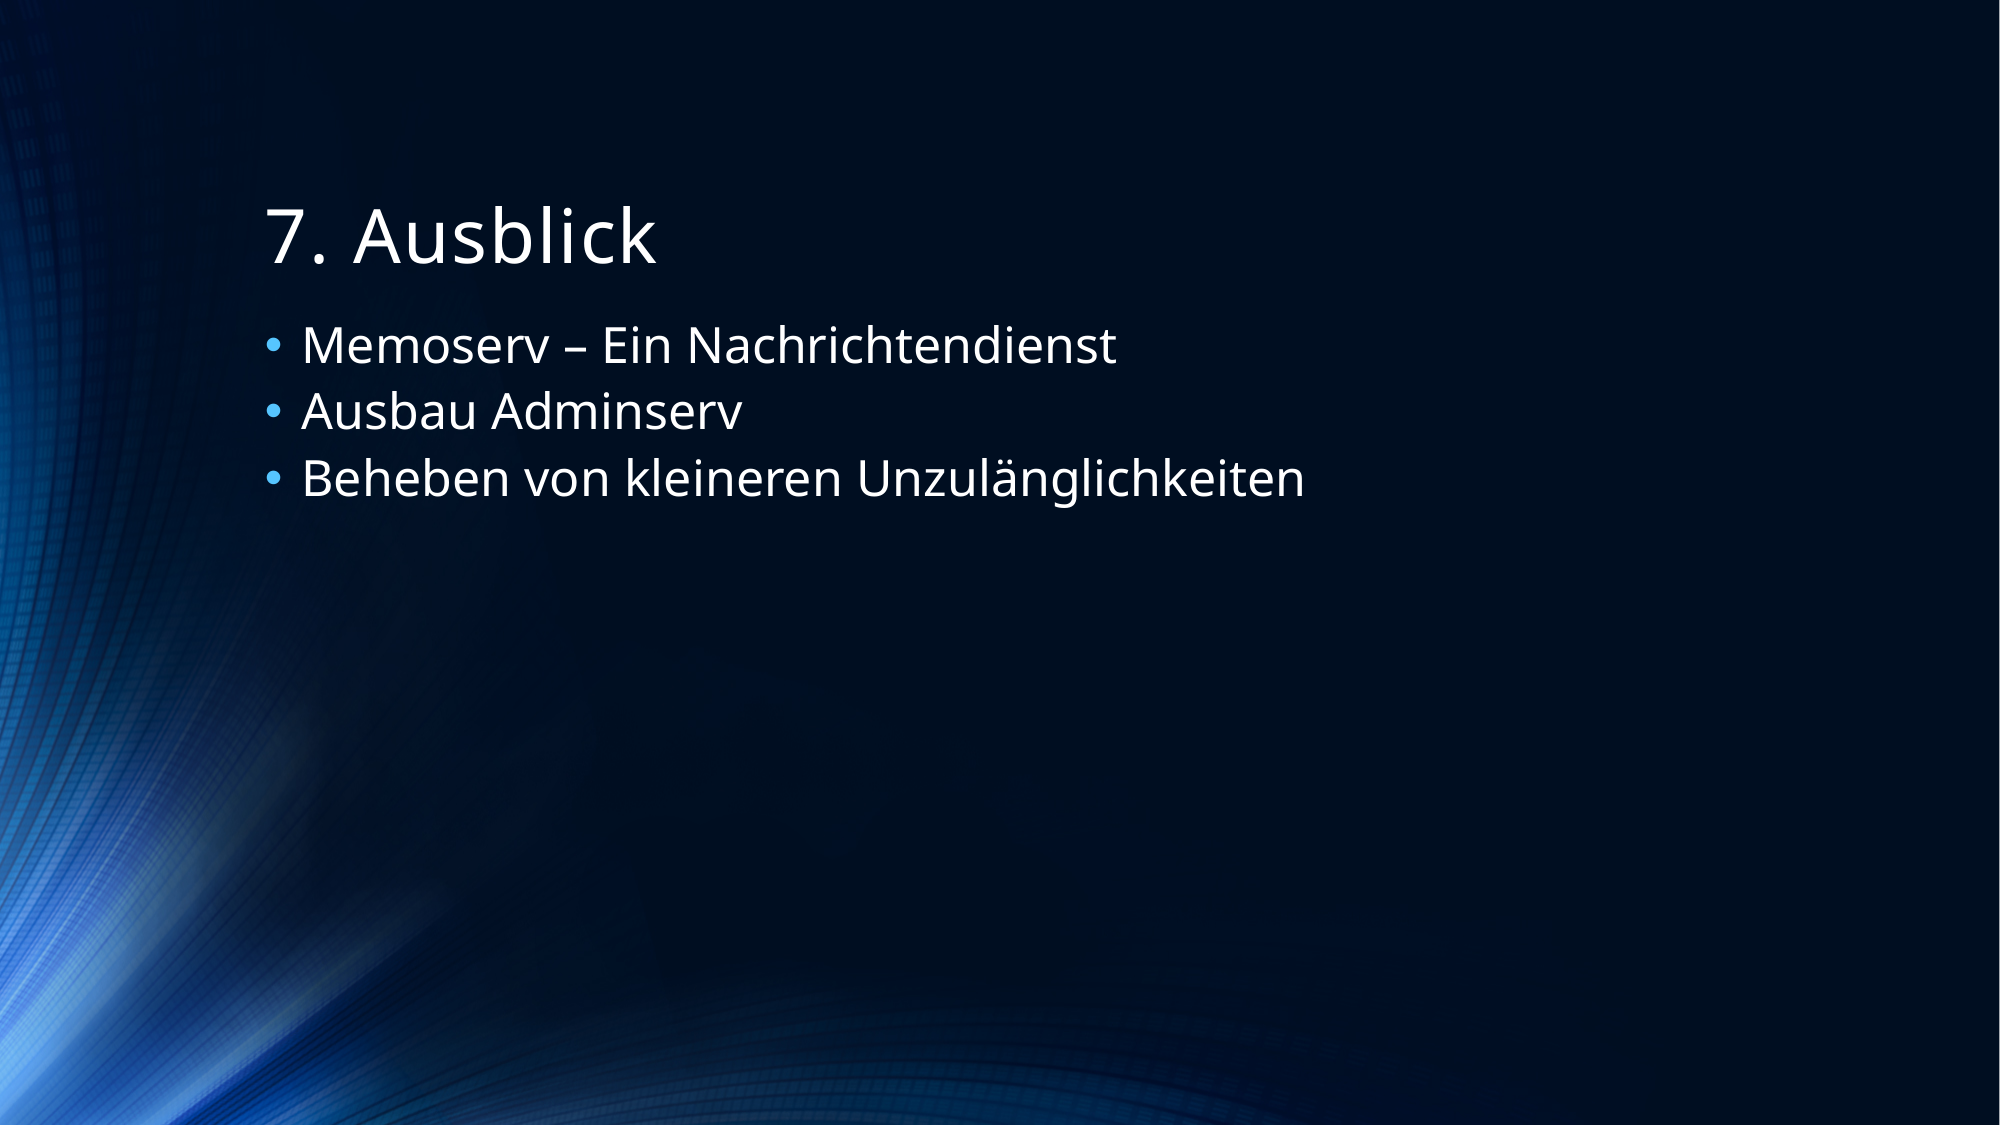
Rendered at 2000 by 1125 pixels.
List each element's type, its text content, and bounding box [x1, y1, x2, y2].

title 7. Ausblick [249, 62, 1750, 288]
picture [0, 0, 2000, 1125]
list Memoserv – Ein Nachrichtendienst Ausbau Adminserv Beheben von kleineren Unzulänglichkeiten [249, 312, 1749, 988]
